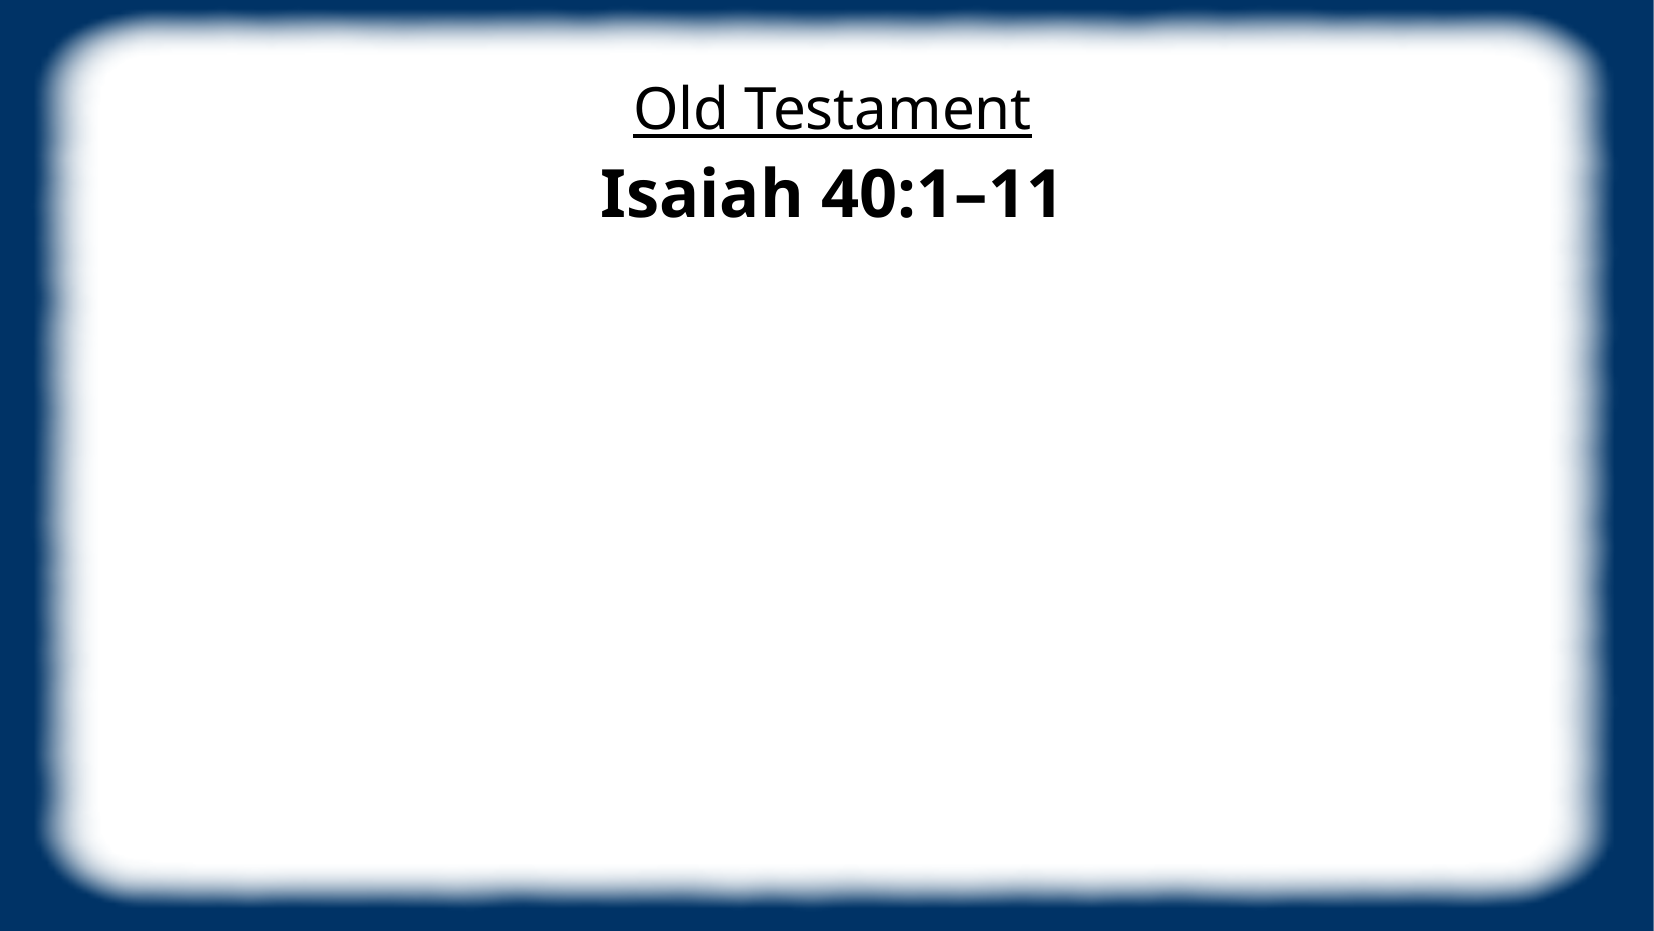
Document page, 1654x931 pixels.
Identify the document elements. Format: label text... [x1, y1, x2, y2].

text_box Old Testament Isaiah 40:1–11 [75, 60, 1591, 241]
picture [0, 0, 1654, 931]
